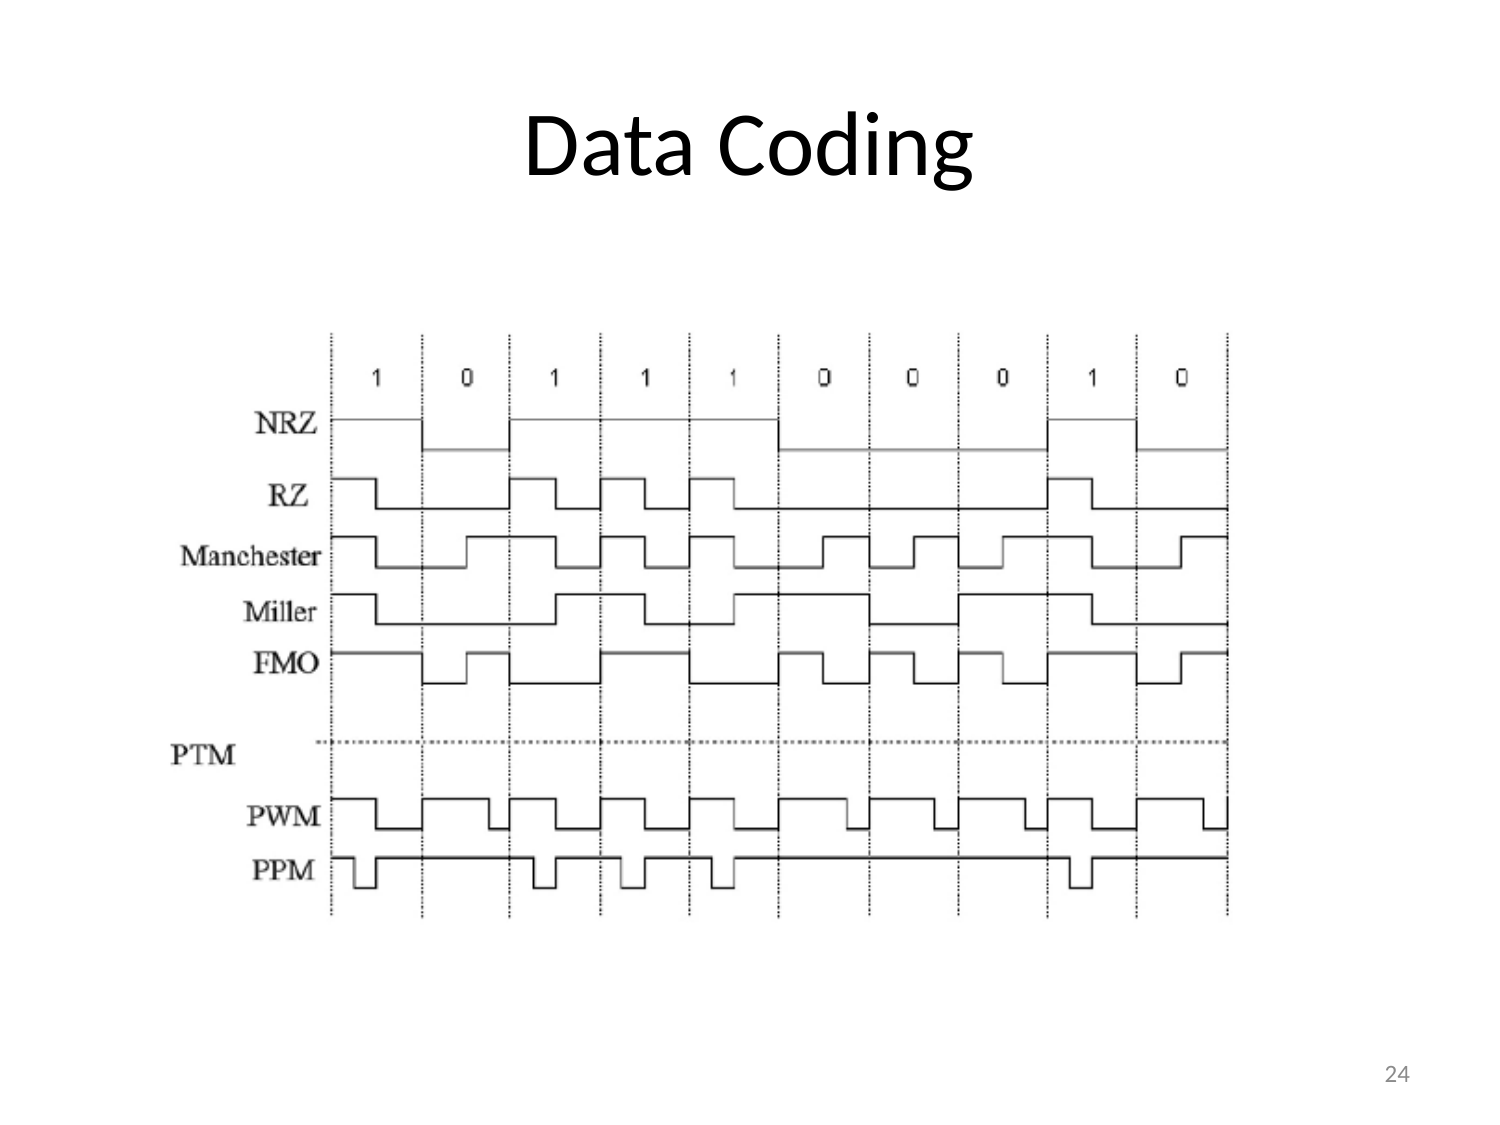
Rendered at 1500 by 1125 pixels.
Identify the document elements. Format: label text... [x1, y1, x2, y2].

slide_number <number> [1074, 1042, 1425, 1103]
picture [121, 274, 1370, 988]
title Data Coding [75, 45, 1425, 233]
